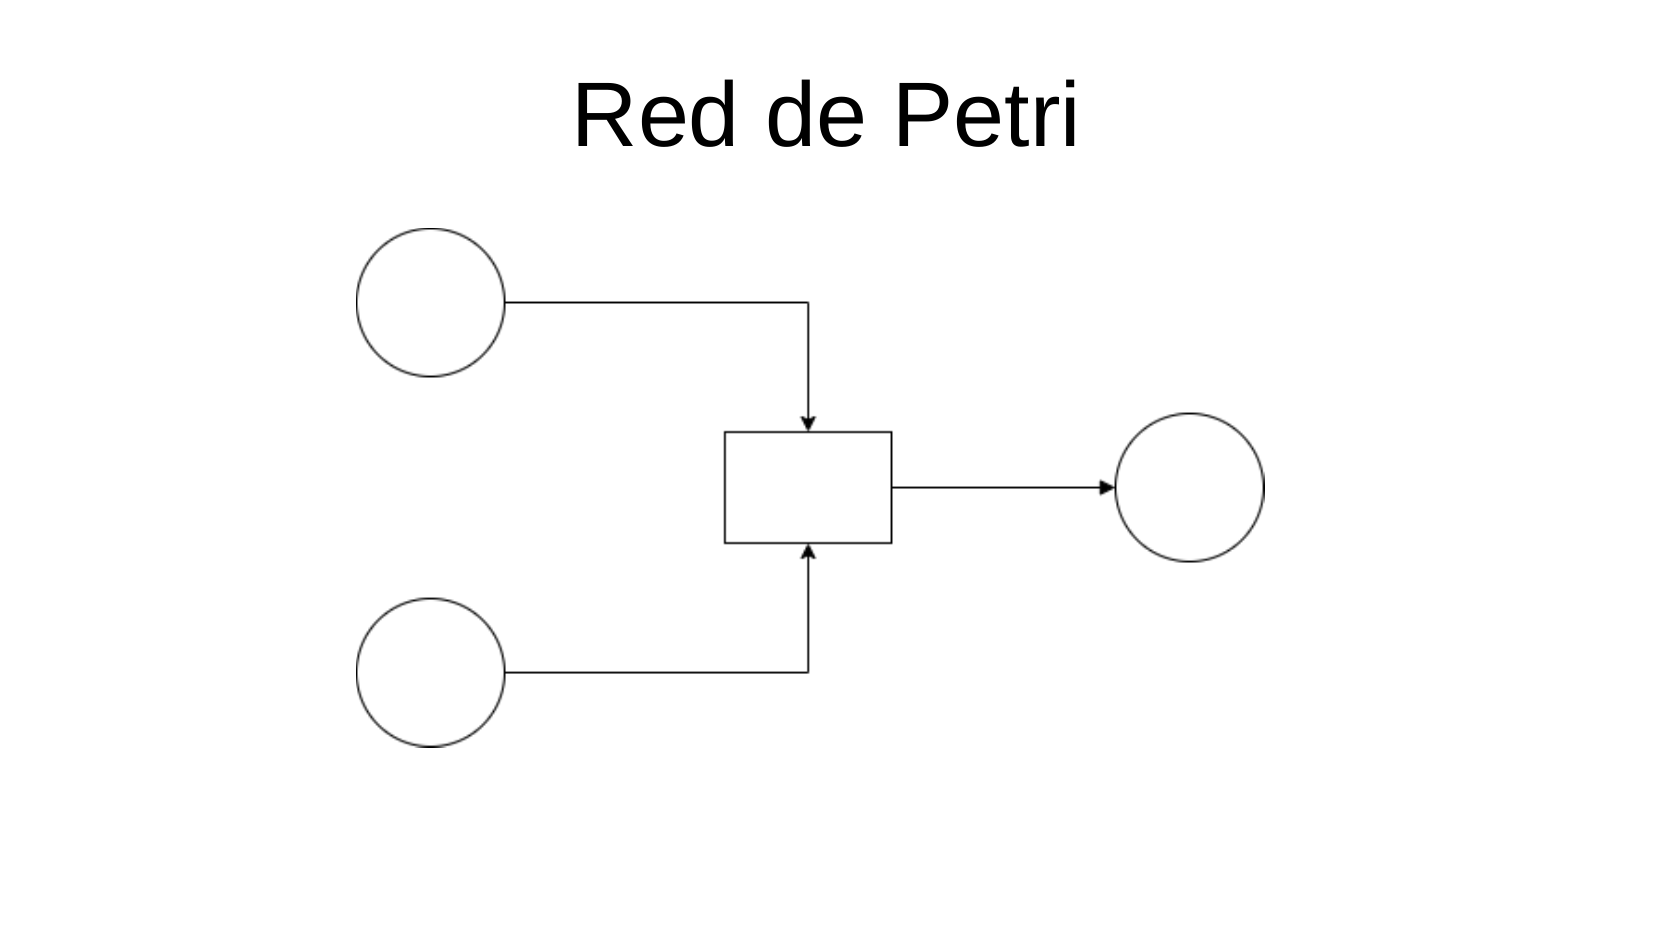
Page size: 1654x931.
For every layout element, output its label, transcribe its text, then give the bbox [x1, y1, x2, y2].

picture [356, 228, 1265, 749]
title Red de Petri [82, 37, 1571, 193]
